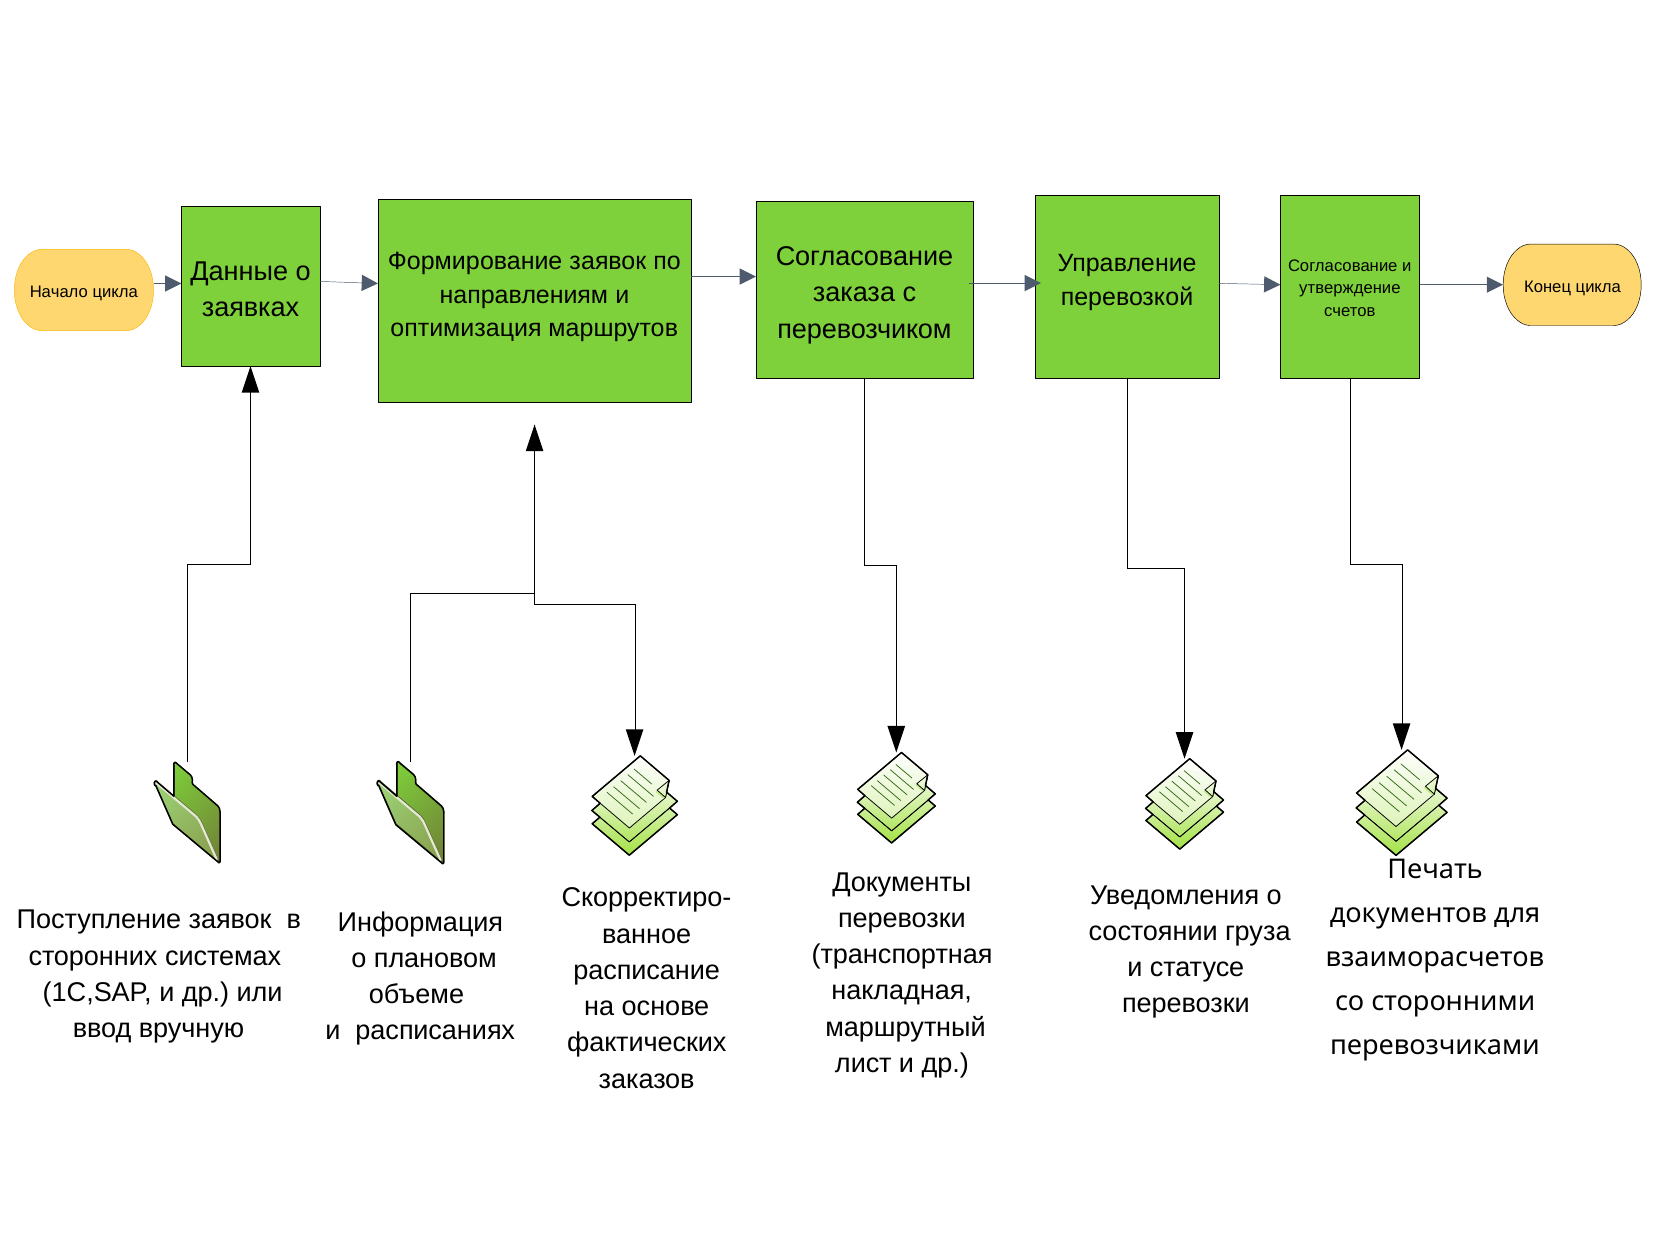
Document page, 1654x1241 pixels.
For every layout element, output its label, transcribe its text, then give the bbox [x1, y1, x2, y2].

text_box Формирование заявок по направлениям и оптимизация маршрутов [377, 177, 692, 425]
text_box Начало цикла [14, 249, 154, 331]
text_box [860, 797, 873, 804]
text_box [659, 784, 667, 795]
text_box [1209, 808, 1221, 814]
text_box Согласование заказа с перевозчиком [755, 200, 974, 378]
text_box Поступление заявок в сторонних системах (1С,SAP, и др.) или ввод вручную [5, 643, 312, 1241]
text_box Печать документов для взаиморасчетов со сторонними перевозчиками [1305, 714, 1565, 1191]
text_box [1148, 761, 1221, 814]
text_box [634, 810, 675, 840]
text_box [381, 787, 437, 856]
text_box Информация о плановом объеме и расписаниях [306, 877, 535, 1099]
text_box [860, 754, 933, 804]
text_box Уведомления о состоянии груза и статусе перевозки [1068, 814, 1303, 1108]
text_box [398, 764, 443, 859]
text_box [594, 758, 675, 840]
text_box Управление перевозкой [1035, 194, 1220, 378]
text_box Скорректиро-ванное расписание на основе фактических заказов [549, 840, 745, 1130]
text_box [1207, 784, 1214, 794]
text_box Документы перевозки (транспортная накладная, маршрутный лист и др.) [801, 804, 1002, 1134]
text_box Согласование и утверждение счетов [1280, 194, 1420, 378]
text_box [595, 819, 625, 840]
text_box Конец цикла [1503, 244, 1643, 326]
text_box [1148, 803, 1165, 814]
text_box Данные о заявках [180, 206, 321, 367]
text_box [919, 778, 926, 788]
